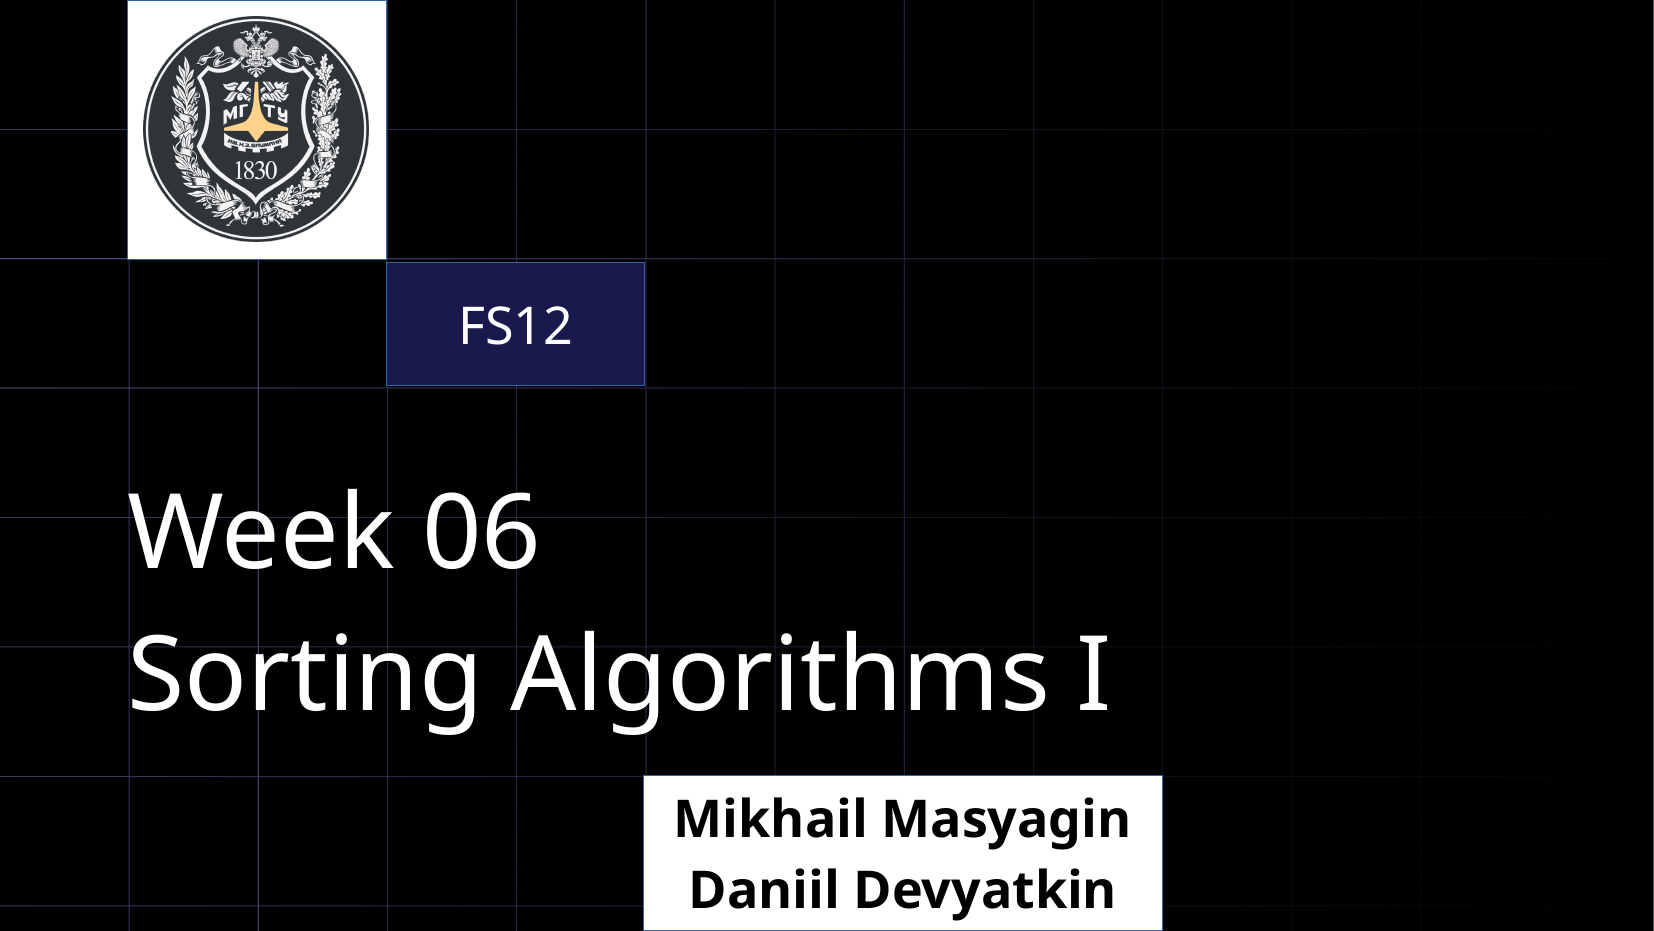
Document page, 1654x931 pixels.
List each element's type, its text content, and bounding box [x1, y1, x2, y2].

text_box Mikhail Masyagin Daniil Devyatkin [643, 775, 1163, 931]
text_box [127, 0, 387, 260]
text_box Week 06 Sorting Algorithms I [112, 450, 1102, 674]
picture [143, 16, 369, 242]
text_box FS12 [386, 262, 645, 386]
picture [0, 0, 1654, 931]
